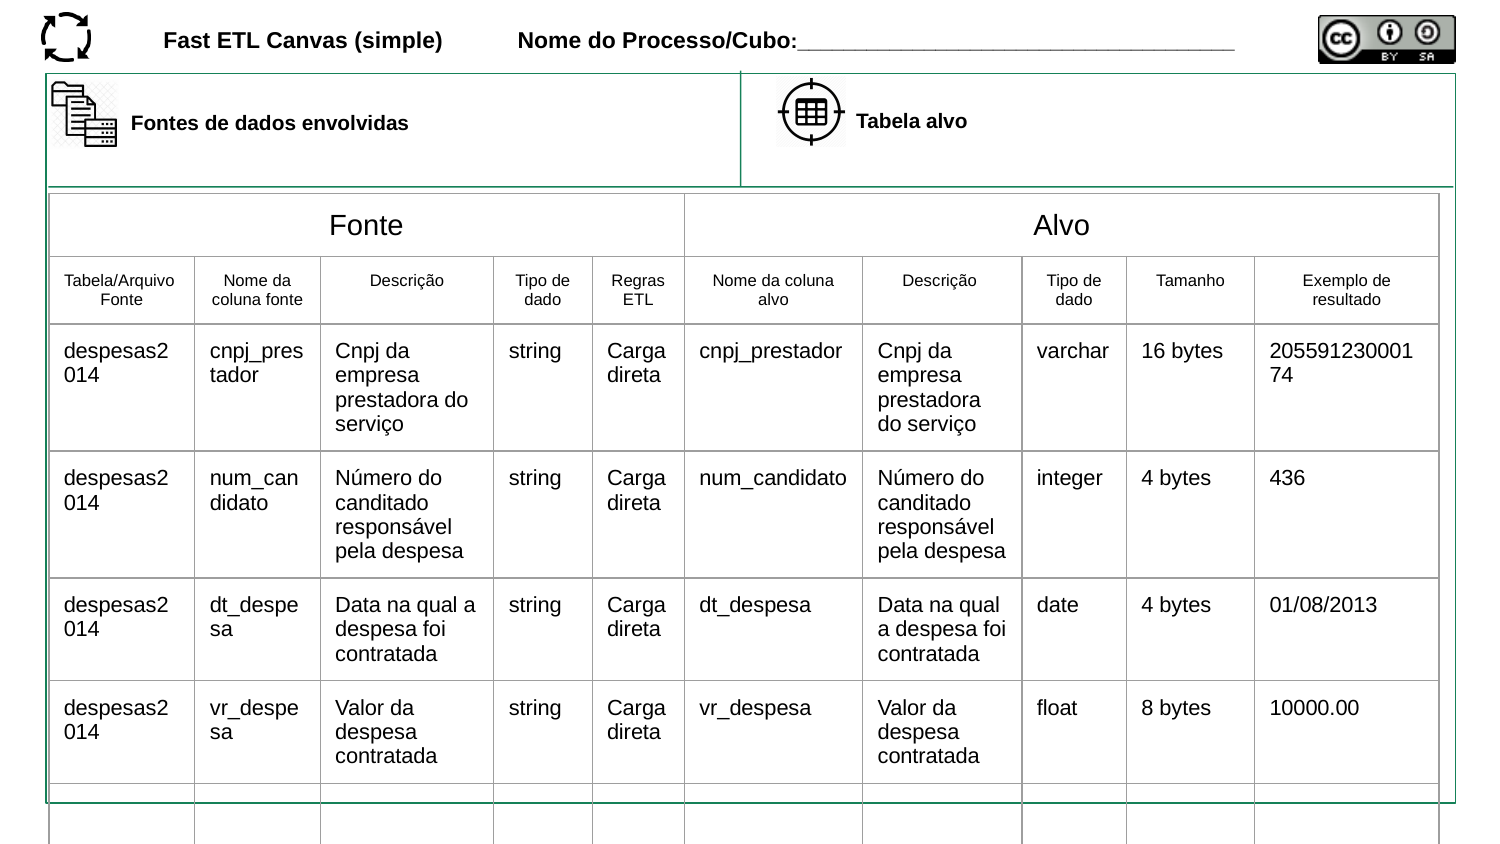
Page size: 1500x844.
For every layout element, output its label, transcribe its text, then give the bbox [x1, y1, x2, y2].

table_cell Cnpj da empresa prestadora do serviço [863, 325, 1021, 450]
table_cell [50, 784, 194, 844]
table_cell [593, 784, 684, 844]
table_cell string [494, 325, 592, 450]
table_cell Tipo de dado [1023, 257, 1126, 323]
table_cell [195, 784, 320, 844]
table_cell Tamanho [1127, 257, 1254, 323]
table_cell Data na qual a despesa foi contratada [321, 579, 493, 680]
table_cell float [1023, 681, 1126, 783]
table_cell num_candidato [685, 452, 862, 577]
table_cell [1023, 784, 1126, 844]
table_cell [1255, 784, 1438, 844]
table_header Fonte [50, 194, 684, 256]
table_cell string [494, 579, 592, 680]
table_cell [494, 784, 592, 844]
table_cell despesas2014 [50, 325, 194, 450]
table_cell Carga direta [593, 579, 684, 680]
table_cell Descrição [321, 257, 493, 323]
table_cell Valor da despesa contratada [863, 681, 1021, 783]
table_cell vr_despesa [685, 681, 862, 783]
text_box [46, 73, 1456, 804]
table_cell cnpj_prestador [685, 325, 862, 450]
table_cell string [494, 452, 592, 577]
text_box Tabela alvo [840, 89, 1238, 152]
table_cell Número do canditado responsável pela despesa [321, 452, 493, 577]
table_cell [863, 784, 1021, 844]
table_cell Cnpj da empresa prestadora do serviço [321, 325, 493, 450]
table_cell 4 bytes [1127, 579, 1254, 680]
table_cell cnpj_prestador [195, 325, 320, 450]
table_cell Data na qual a despesa foi contratada [863, 579, 1021, 680]
table_cell Carga direta [593, 452, 684, 577]
table_cell dt_despesa [195, 579, 320, 680]
table_cell Tabela/Arquivo Fonte [50, 257, 194, 323]
table_cell 4 bytes [1127, 452, 1254, 577]
picture [776, 76, 846, 147]
table_cell date [1023, 579, 1126, 680]
table_cell [321, 784, 493, 844]
table_cell despesas2014 [50, 452, 194, 577]
table_cell Regras ETL [593, 257, 684, 323]
text_box Fontes de dados envolvidas [115, 111, 428, 159]
text_box Fast ETL Canvas (simple) [122, 14, 465, 64]
table_cell Valor da despesa contratada [321, 681, 493, 783]
table_cell 8 bytes [1127, 681, 1254, 783]
table_cell num_candidato [195, 452, 320, 577]
table_cell string [494, 681, 592, 783]
table_cell [1127, 784, 1254, 844]
table_cell Nome da coluna alvo [685, 257, 862, 323]
table_cell despesas2014 [50, 681, 194, 783]
table_cell dt_despesa [685, 579, 862, 680]
table_cell 01/08/2013 [1255, 579, 1438, 680]
table_cell Número do canditado responsável pela despesa [863, 452, 1021, 577]
table_cell Tipo de dado [494, 257, 592, 323]
table_cell varchar [1023, 325, 1126, 450]
table_cell Carga direta [593, 325, 684, 450]
picture [41, 12, 91, 62]
table_cell 20559123000174 [1255, 325, 1438, 450]
table_cell Nome da coluna fonte [195, 257, 320, 323]
table_cell 10000.00 [1255, 681, 1438, 783]
table_cell Exemplo de resultado [1255, 257, 1438, 323]
table_cell Descrição [863, 257, 1021, 323]
table_cell Carga direta [593, 681, 684, 783]
table_cell 16 bytes [1127, 325, 1254, 450]
table_cell [685, 784, 862, 844]
picture [1318, 15, 1456, 64]
picture [49, 79, 119, 149]
table_cell integer [1023, 452, 1126, 577]
table_cell 436 [1255, 452, 1438, 577]
table_header Alvo [685, 194, 1438, 256]
text_box Nome do Processo/Cubo:______________________________________ [465, 14, 1287, 64]
table_cell despesas2014 [50, 579, 194, 680]
table_cell vr_despesa [195, 681, 320, 783]
